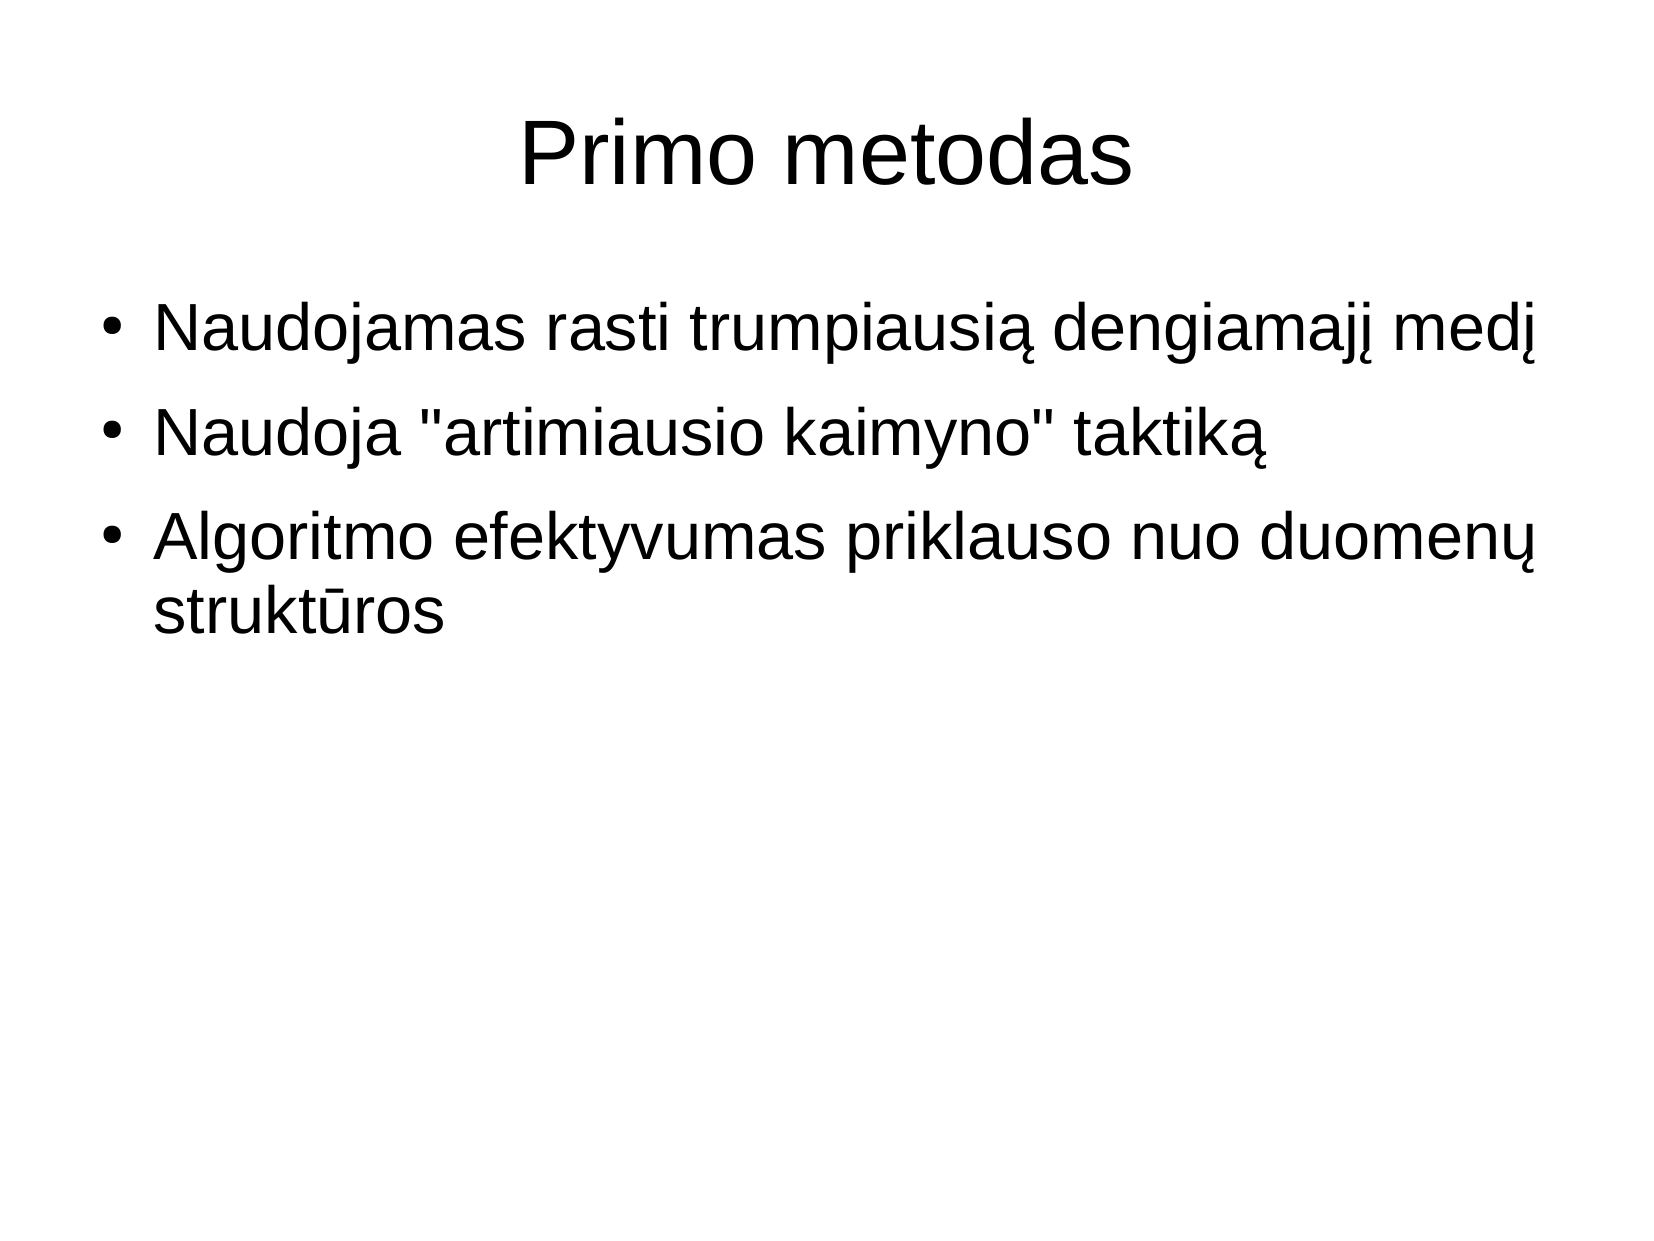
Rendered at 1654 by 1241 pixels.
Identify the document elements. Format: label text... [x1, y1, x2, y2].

list Naudojamas rasti trumpiausią dengiamajį medį Naudoja "artimiausio kaimyno" taktiką Algoritmo efektyvumas priklauso nuo duomenų struktūros [82, 290, 1571, 1010]
title Primo metodas [82, 49, 1571, 257]
